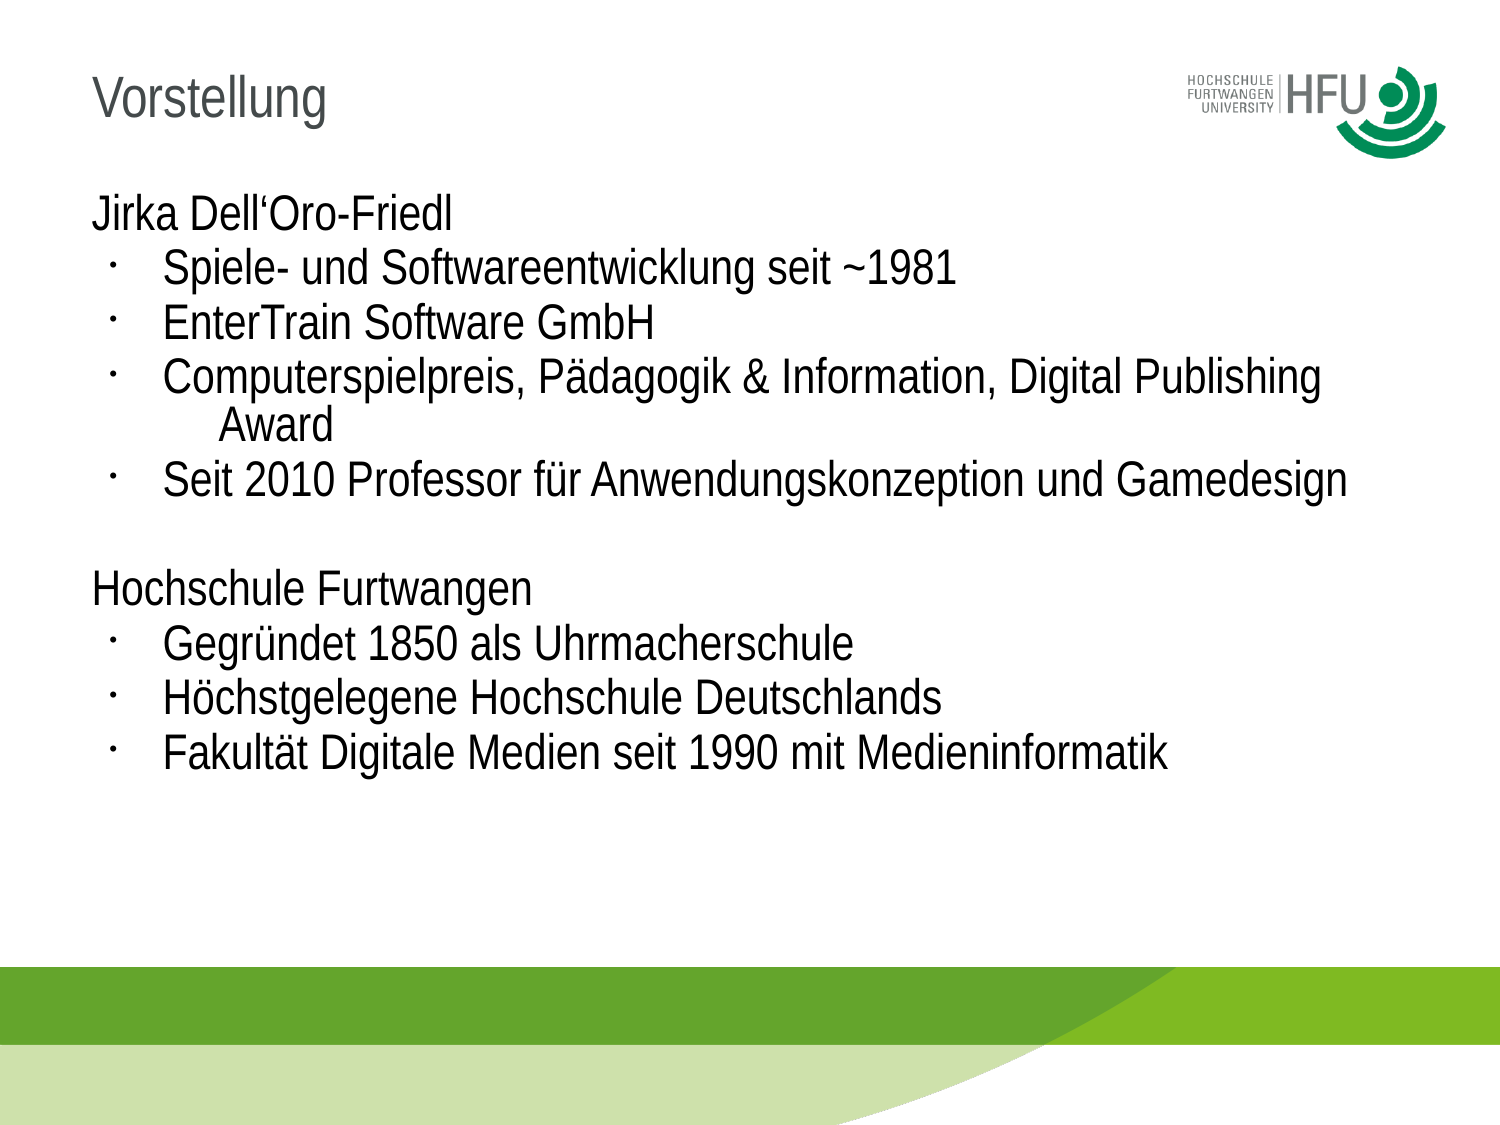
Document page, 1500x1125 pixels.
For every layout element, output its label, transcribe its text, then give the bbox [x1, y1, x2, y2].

picture [1166, 53, 1454, 164]
picture [0, 967, 1500, 1125]
title Vorstellung [77, 64, 1353, 153]
list Jirka Dell‘Oro-Friedl Spiele- und Softwareentwicklung seit ~1981 EnterTrain Software GmbH Computerspielpreis, Pädagogik & Information, Digital Publishing Award Seit 2010 Professor für Anwendungskonzeption und Gamedesign Hochschule Furtwangen Gegründet 1850 als Uhrmacherschule Höchstgelegene Hochschule Deutschlands Fakultät Digitale Medien seit 1990 mit Medieninformatik [76, 184, 1447, 913]
